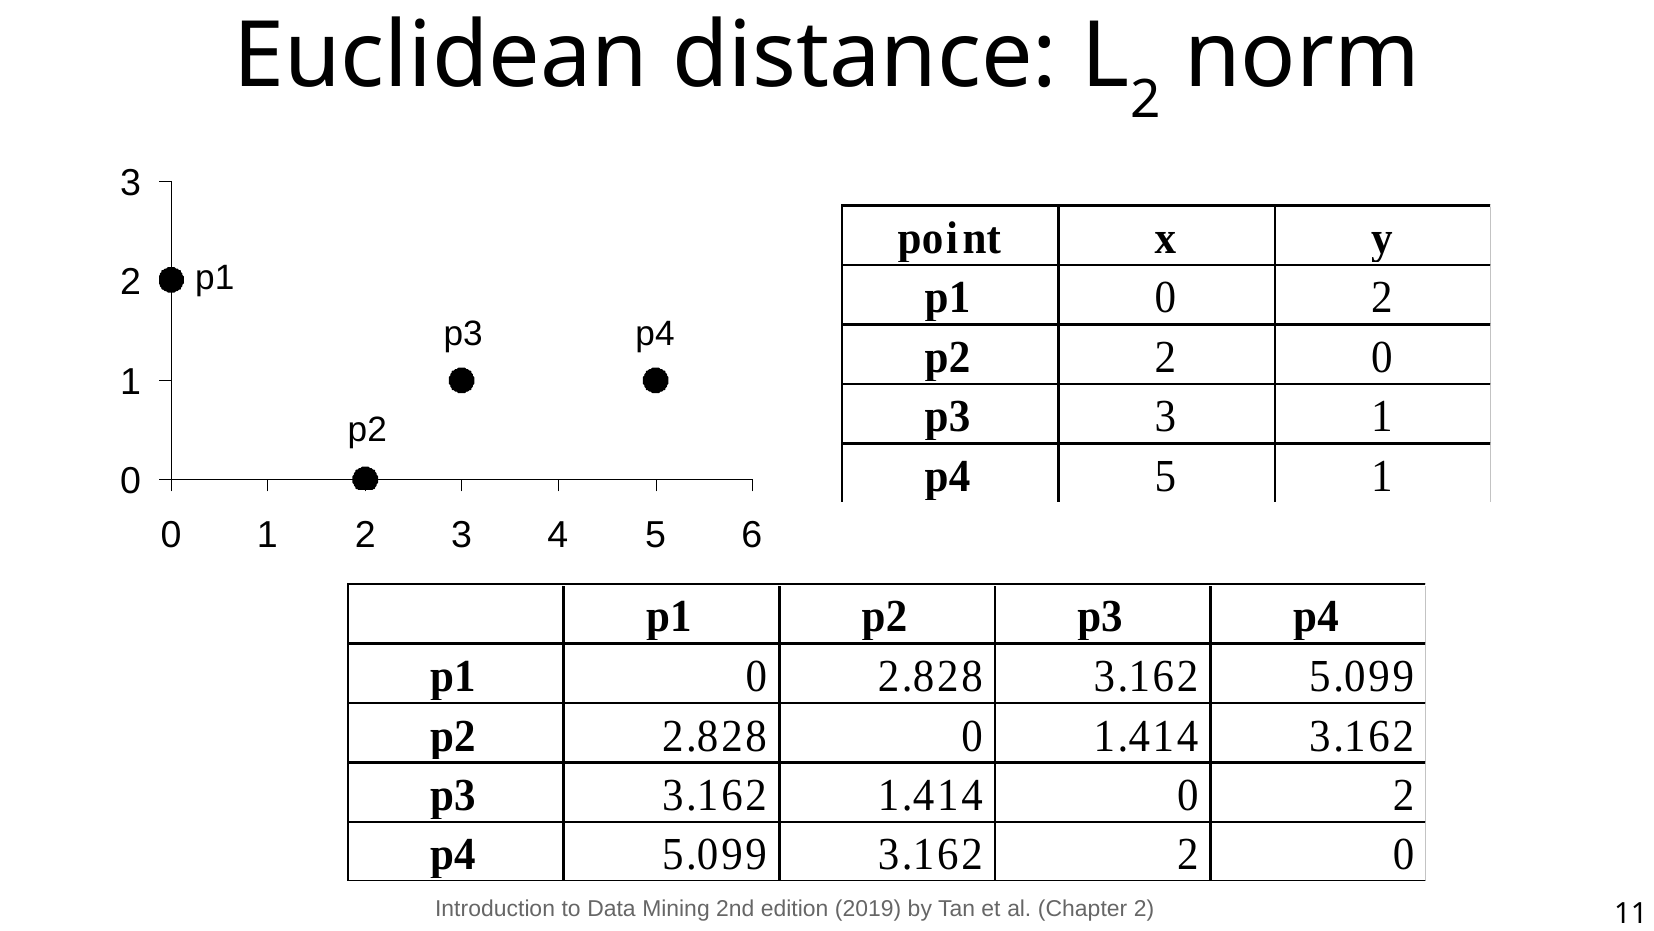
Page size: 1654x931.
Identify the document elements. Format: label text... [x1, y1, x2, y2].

picture [82, 119, 1428, 883]
title Euclidean distance: L2 norm [82, 0, 1571, 124]
picture [840, 204, 1493, 505]
text_box Introduction to Data Mining 2nd edition (2019) by Tan et al. (Chapter 2) [0, 888, 1591, 931]
